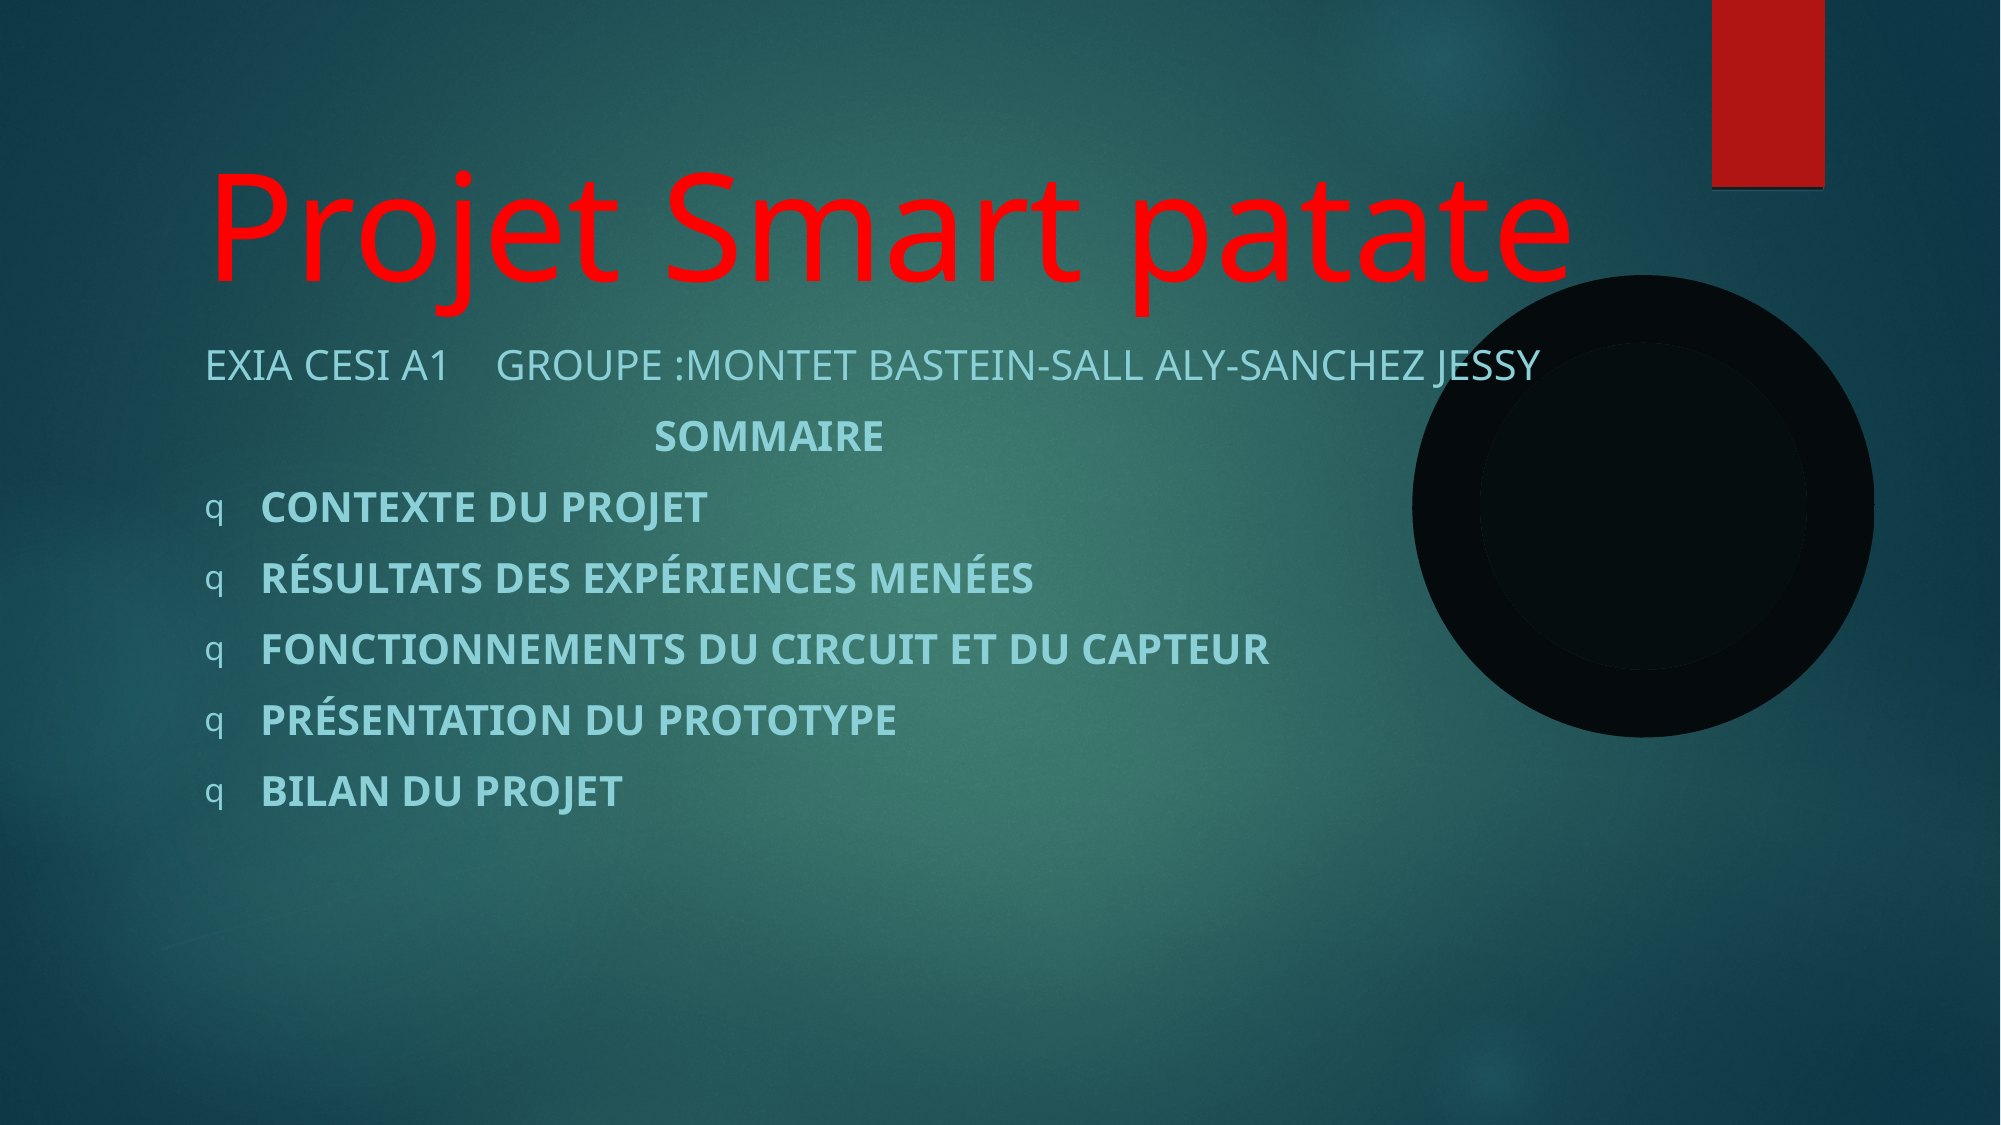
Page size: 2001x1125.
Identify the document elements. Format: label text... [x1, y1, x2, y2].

subtitle Exia CESi A1 GROUPE :montet BASTEIN-Sall ALY-sanchez JESSY Sommaire Contexte du projet Résultats des expériences menées Fonctionnements du circuit et du capteur Présentation du prototype Bilan du projet [189, 331, 1645, 901]
title Projet Smart patate [189, 124, 1660, 303]
